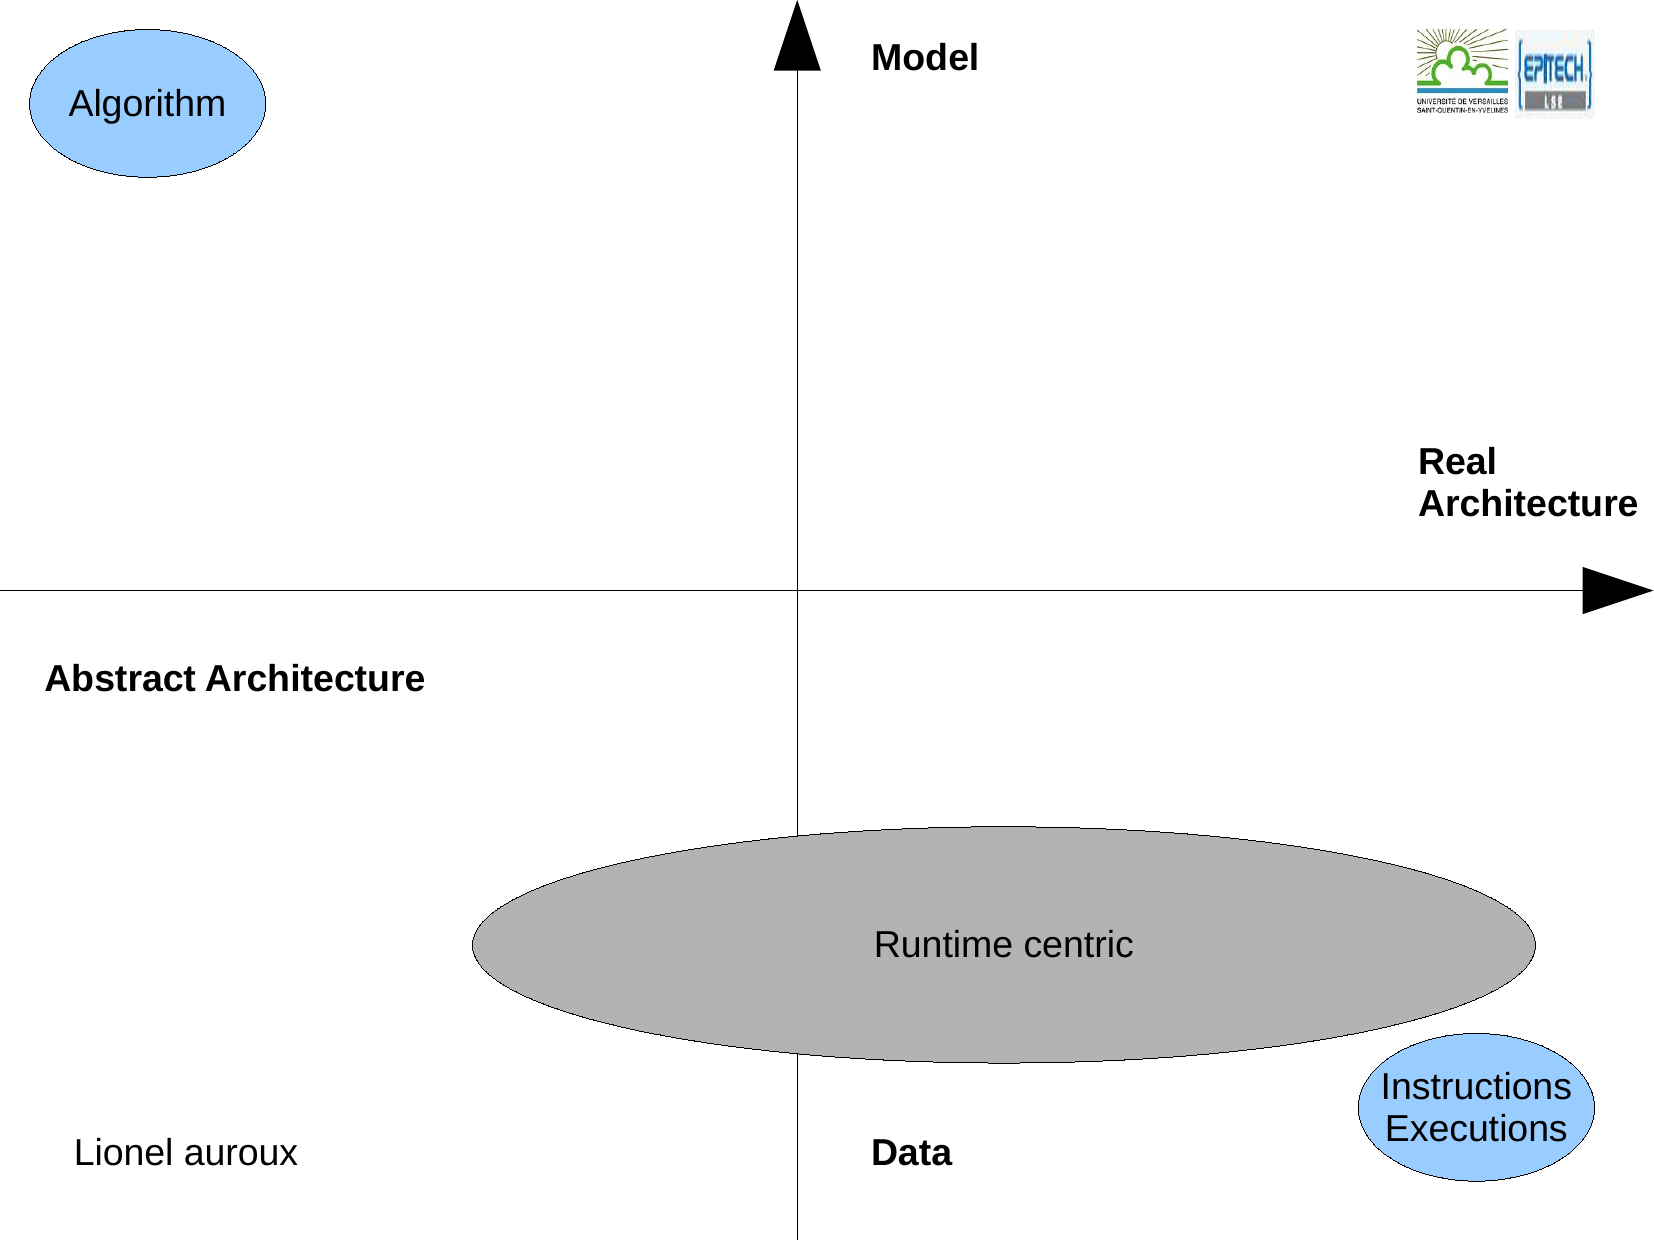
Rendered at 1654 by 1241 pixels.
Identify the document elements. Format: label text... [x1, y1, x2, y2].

text_box Lionel auroux [59, 1124, 313, 1182]
picture [1515, 30, 1595, 119]
text_box Model [856, 29, 995, 87]
text_box Algorithm [29, 29, 266, 178]
text_box Runtime centric [472, 826, 1536, 1064]
text_box Data [856, 1124, 967, 1182]
text_box Abstract Architecture [29, 649, 441, 707]
text_box Real Architecture [1403, 432, 1654, 532]
picture [1417, 29, 1508, 113]
text_box Instructions Executions [1358, 1033, 1595, 1182]
